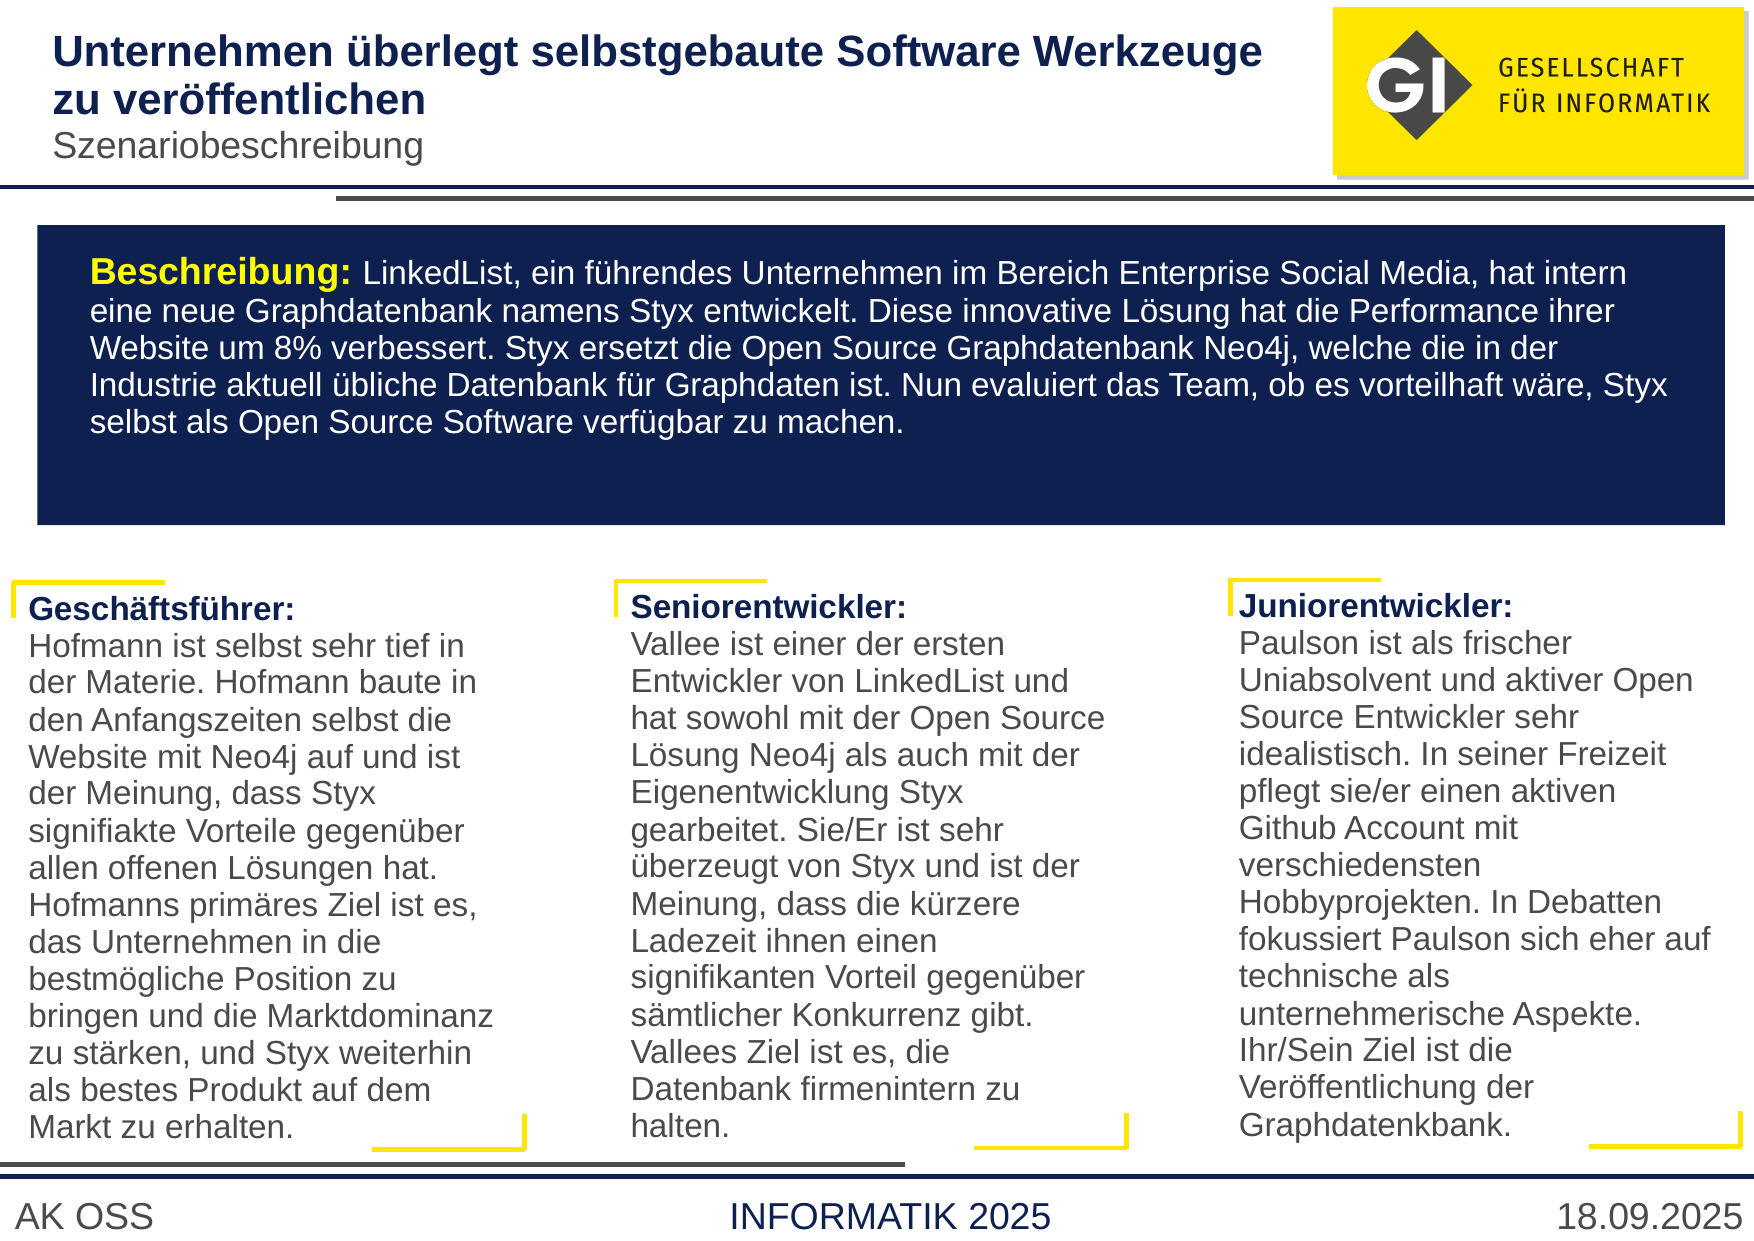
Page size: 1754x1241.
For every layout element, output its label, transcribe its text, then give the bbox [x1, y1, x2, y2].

text_box Juniorentwickler: Paulson ist als frischer Uniabsolvent und aktiver Open Source Entwickler sehr idealistisch. In seiner Freizeit pflegt sie/er einen aktiven Github Account mit verschiedensten Hobbyprojekten. In Debatten fokussiert Paulson sich eher auf technische als unternehmerische Aspekte. Ihr/Sein Ziel ist die Veröffentlichung der Graphdatenkbank. [1224, 580, 1735, 1151]
text_box 18.09.2025 [1541, 1188, 1754, 1241]
text_box AK OSS [0, 1188, 170, 1241]
text_box [37, 225, 1725, 526]
text_box Geschäftsführer: Hofmann ist selbst sehr tief in der Materie. Hofmann baute in den Anfangszeiten selbst die Website mit Neo4j auf und ist der Meinung, dass Styx signifiakte Vorteile gegenüber allen offenen Lösungen hat. Hofmanns primäres Ziel ist es, das Unternehmen in die bestmögliche Position zu bringen und die Marktdominanz zu stärken, und Styx weiterhin als bestes Produkt auf dem Markt zu erhalten. [13, 582, 525, 1190]
text_box [1332, 7, 1744, 176]
text_box Seniorentwickler: Vallee ist einer der ersten Entwickler von LinkedList und hat sowohl mit der Open Source Lösung Neo4j als auch mit der Eigenentwicklung Styx gearbeitet. Sie/Er ist sehr überzeugt von Styx und ist der Meinung, dass die kürzere Ladezeit ihnen einen signifikanten Vorteil gegenüber sämtlicher Konkurrenz gibt. Vallees Ziel ist es, die Datenbank firmenintern zu halten. [615, 720, 1127, 1152]
text_box Unternehmen überlegt selbstgebaute Software Werkzeuge zu veröffentlichen Szenariobeschreibung [37, 19, 1313, 174]
picture [1367, 30, 1710, 140]
text_box Beschreibung: LinkedList, ein führendes Unternehmen im Bereich Enterprise Social Media, hat intern eine neue Graphdatenbank namens Styx entwickelt. Diese innovative Lösung hat die Performance ihrer Website um 8% verbessert. Styx ersetzt die Open Source Graphdatenbank Neo4j, welche die in der Industrie aktuell übliche Datenbank für Graphdaten ist. Nun evaluiert das Team, ob es vorteilhaft wäre, Styx selbst als Open Source Software verfügbar zu machen. [75, 243, 1688, 720]
text_box INFORMATIK 2025 [714, 1188, 1067, 1241]
